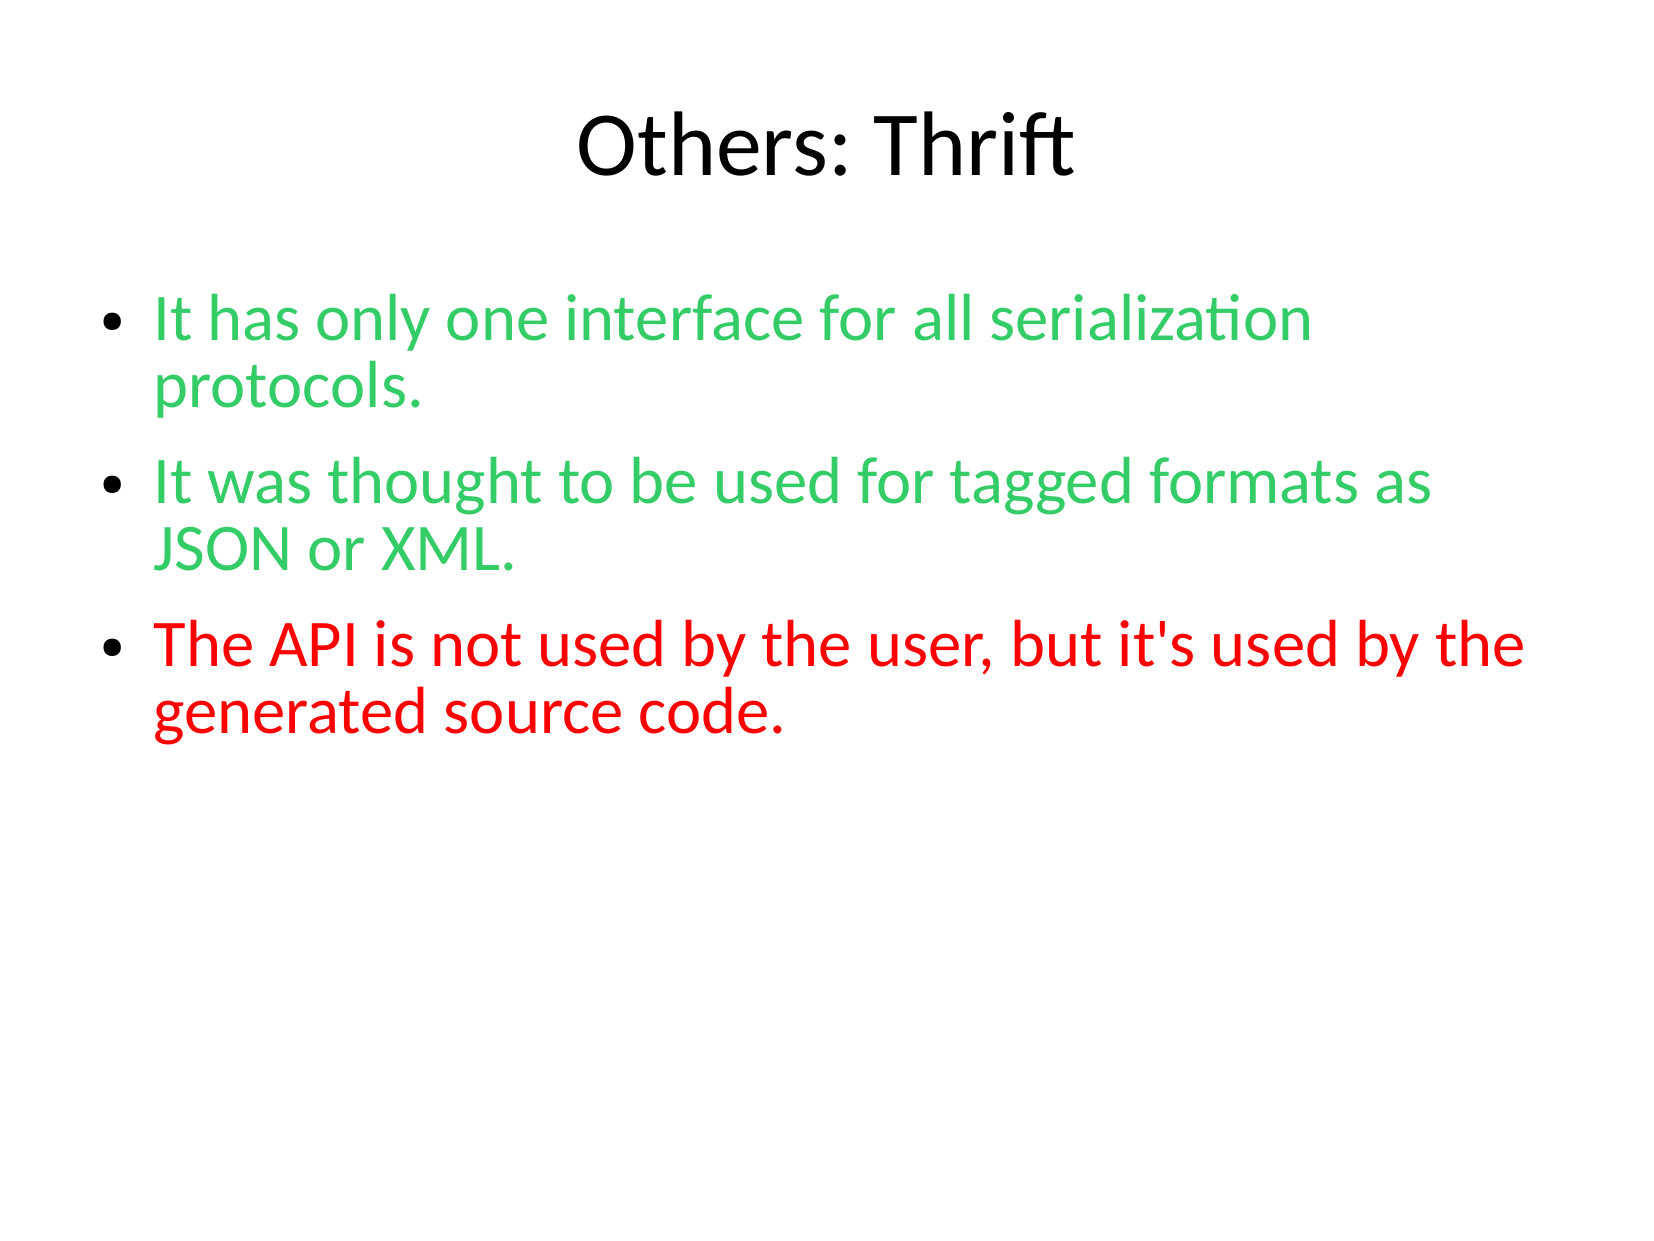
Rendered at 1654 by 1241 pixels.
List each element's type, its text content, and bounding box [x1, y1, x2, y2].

list It has only one interface for all serialization protocols. It was thought to be used for tagged formats as JSON or XML. The API is not used by the user, but it's used by the generated source code. [82, 290, 1571, 1010]
title Others: Thrift [82, 49, 1571, 257]
